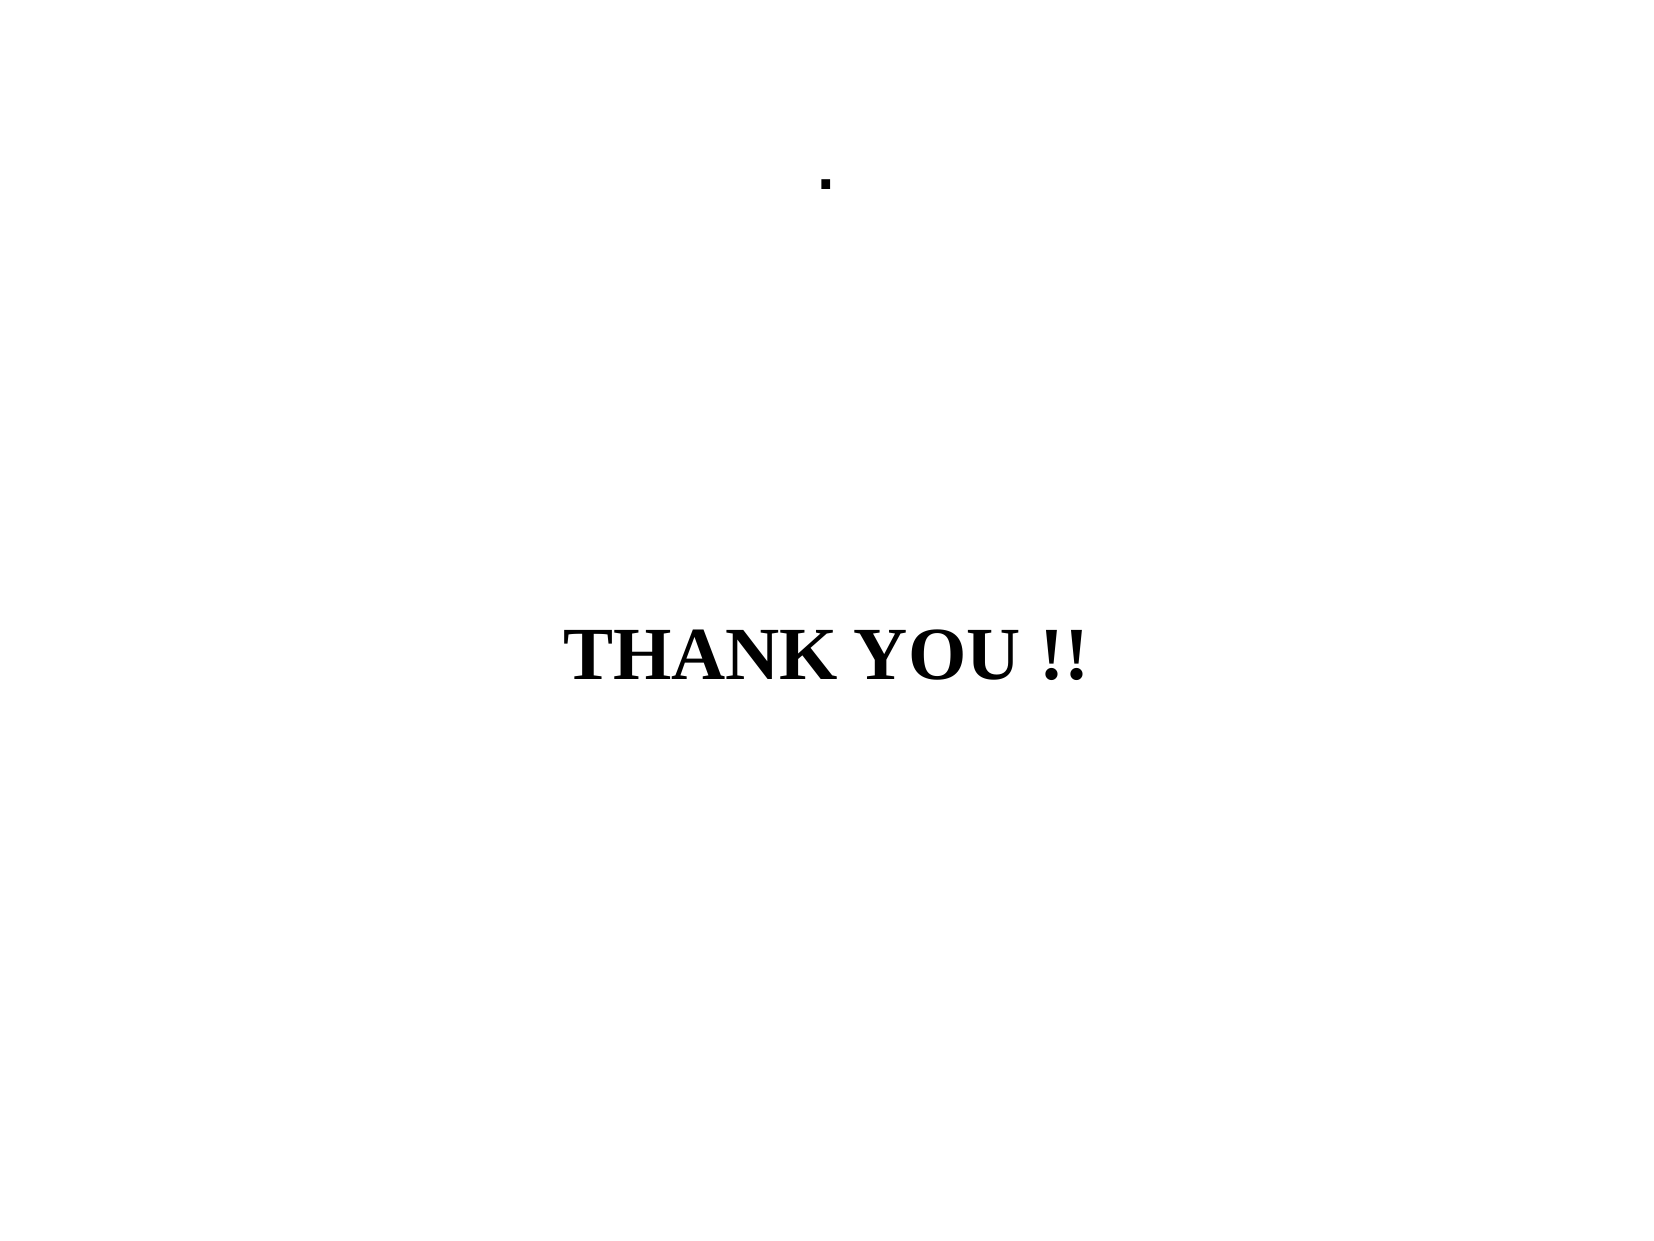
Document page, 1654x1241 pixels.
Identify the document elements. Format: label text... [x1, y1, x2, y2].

text_box THANK YOU !! [82, 290, 1571, 1010]
text_box . [82, 49, 1571, 257]
